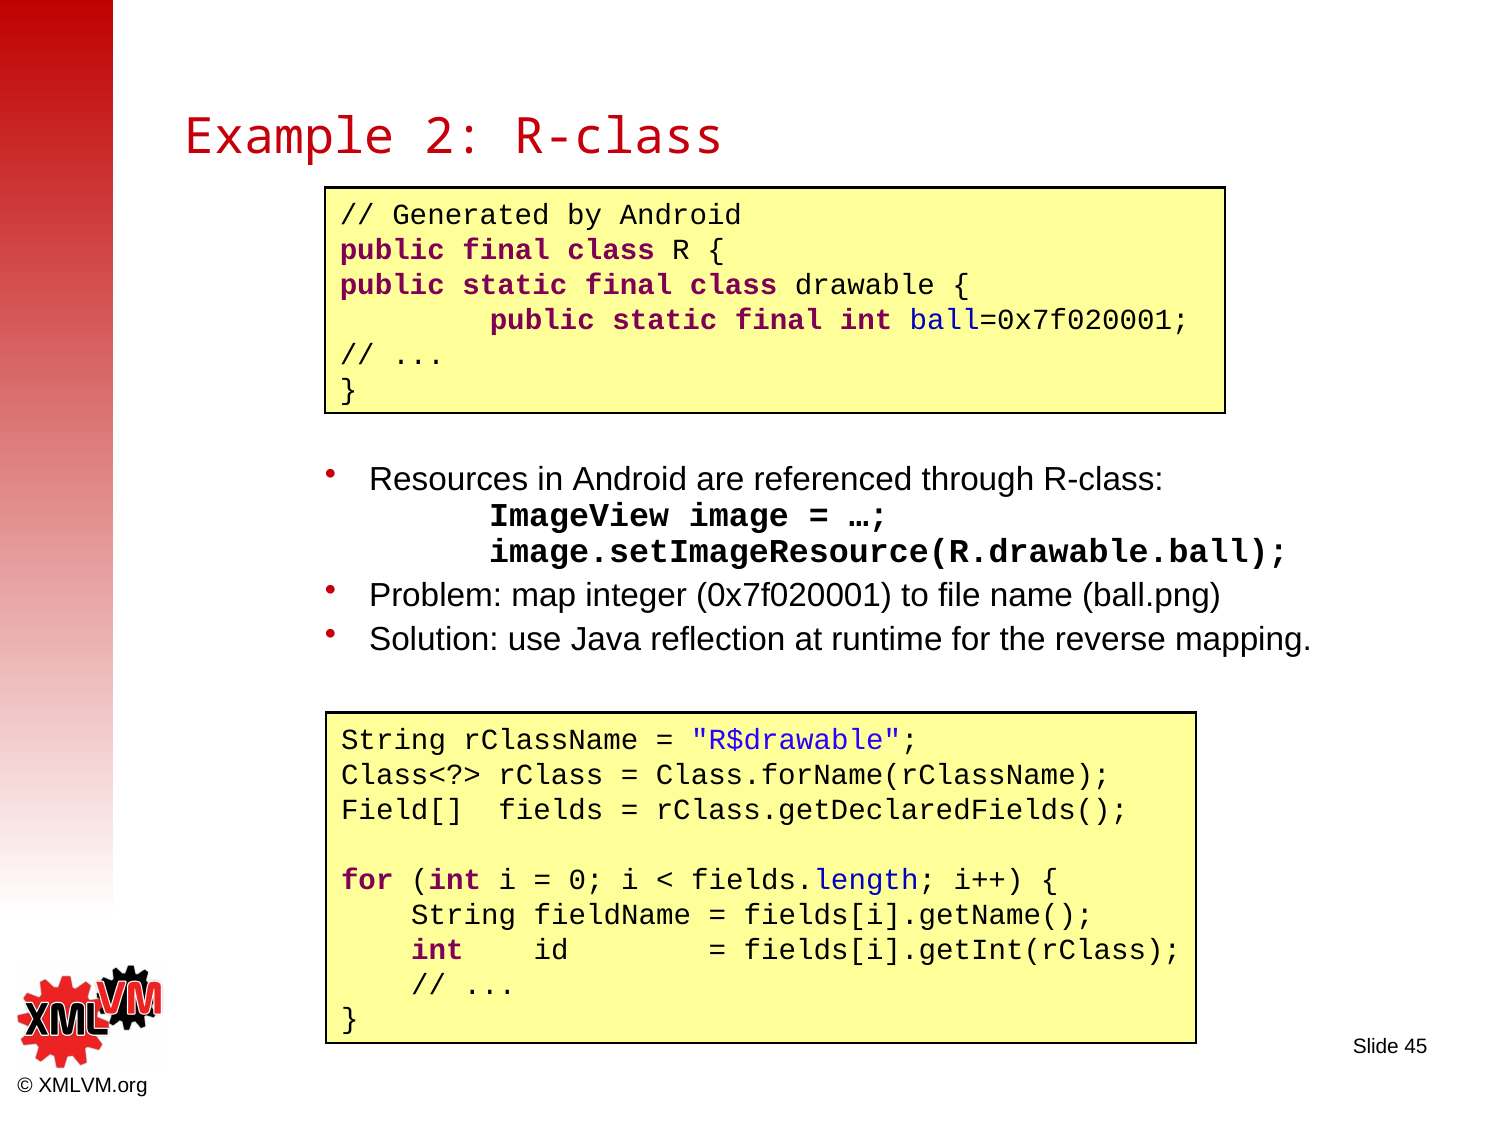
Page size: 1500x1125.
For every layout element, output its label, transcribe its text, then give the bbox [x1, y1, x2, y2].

picture [16, 964, 164, 1069]
title Example 2: R-class [170, 67, 1447, 207]
text_box // Generated by Android public final class R { public static final class drawable { public static final int ball=0x7f020001; // ... } [324, 187, 1226, 413]
list Resources in Android are referenced through R-class: ImageView image = …; image.setImageResource(R.drawable.ball); Problem: map integer (0x7f020001) to file name (ball.png) Solution: use Java reflection at runtime for the reverse mapping. [324, 461, 1329, 668]
text_box String rClassName = "R$drawable"; Class<?> rClass = Class.forName(rClassName); Field[] fields = rClass.getDeclaredFields(); for (int i = 0; i < fields.length; i++) { String fieldName = fields[i].getName(); int id = fields[i].getInt(rClass); // ... } [326, 712, 1197, 1043]
